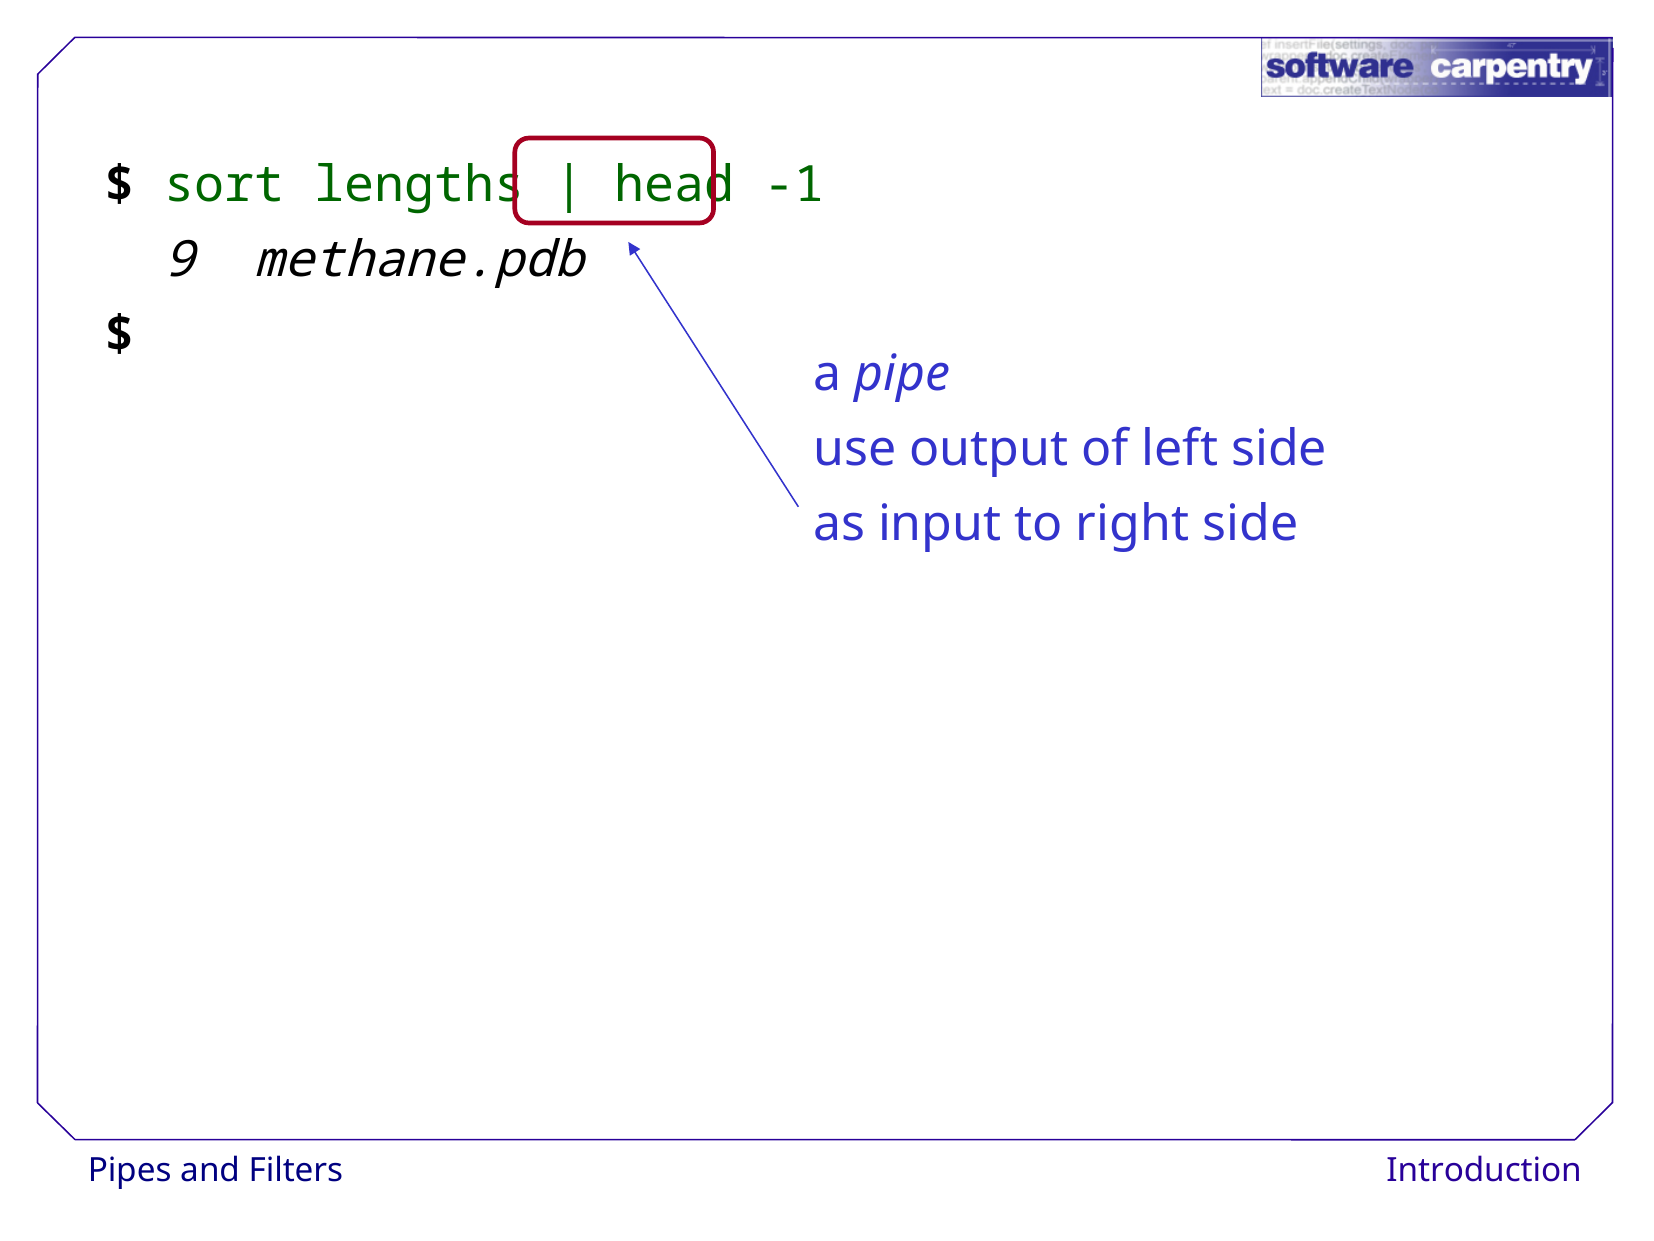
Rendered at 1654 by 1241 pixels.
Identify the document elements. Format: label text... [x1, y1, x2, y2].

text_box a pipe use output of left side as input to right side [798, 317, 1584, 800]
text_box $ sort lengths | head -1 9 methane.pdb $ [89, 128, 1512, 1131]
picture [1261, 39, 1613, 97]
